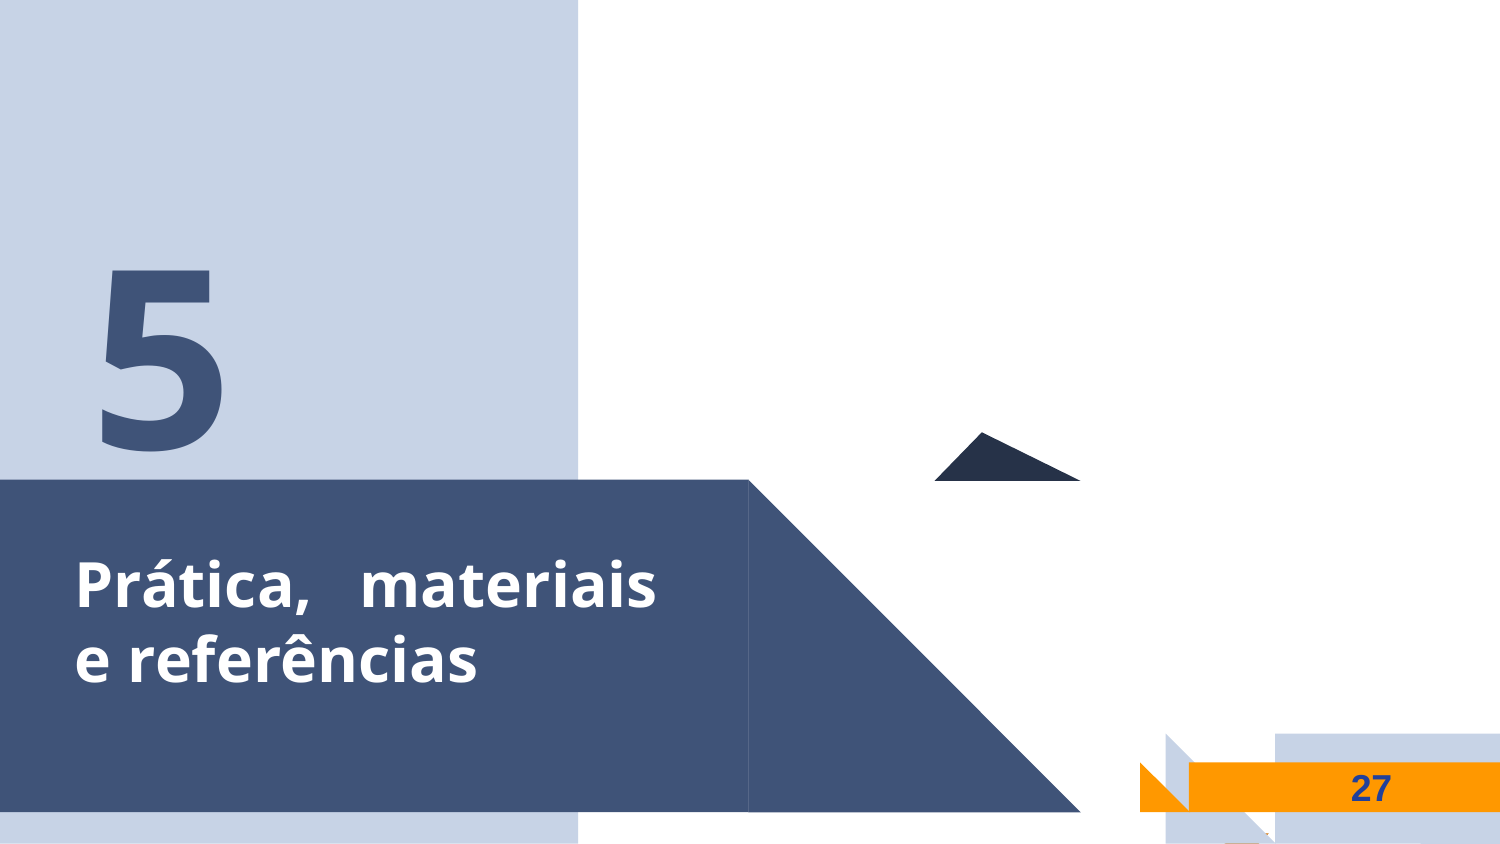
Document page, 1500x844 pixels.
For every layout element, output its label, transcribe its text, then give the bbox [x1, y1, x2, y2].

text_box Prática, materiais e referências [59, 519, 674, 710]
text_box 5 [76, 0, 434, 515]
text_box 27 [1249, 760, 1494, 813]
